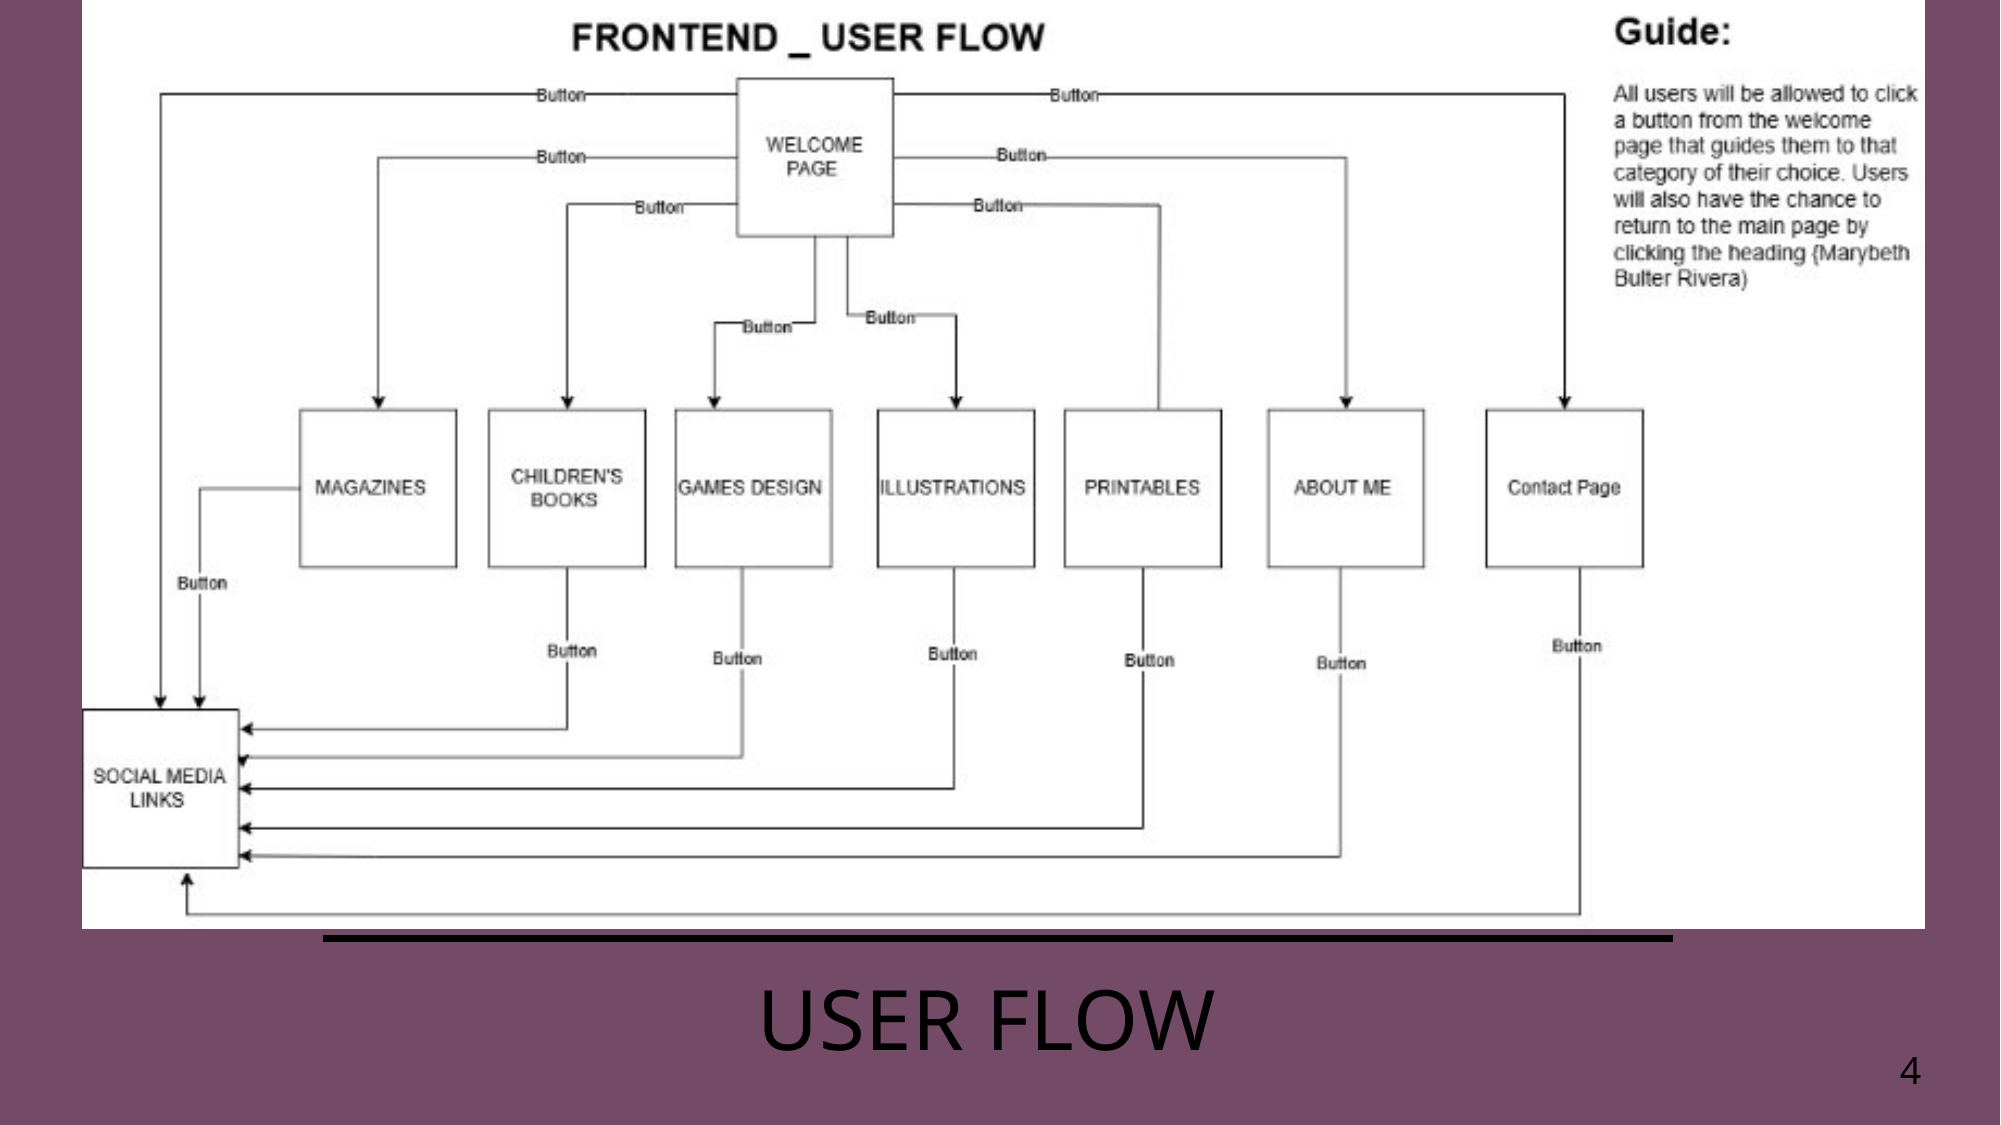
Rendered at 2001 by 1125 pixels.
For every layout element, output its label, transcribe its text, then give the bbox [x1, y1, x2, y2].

text_box [0, 0, 2000, 1125]
picture [82, 0, 1925, 929]
slide_number 4 [1884, 1022, 1963, 1123]
title USER FLOW [742, 960, 1722, 1083]
